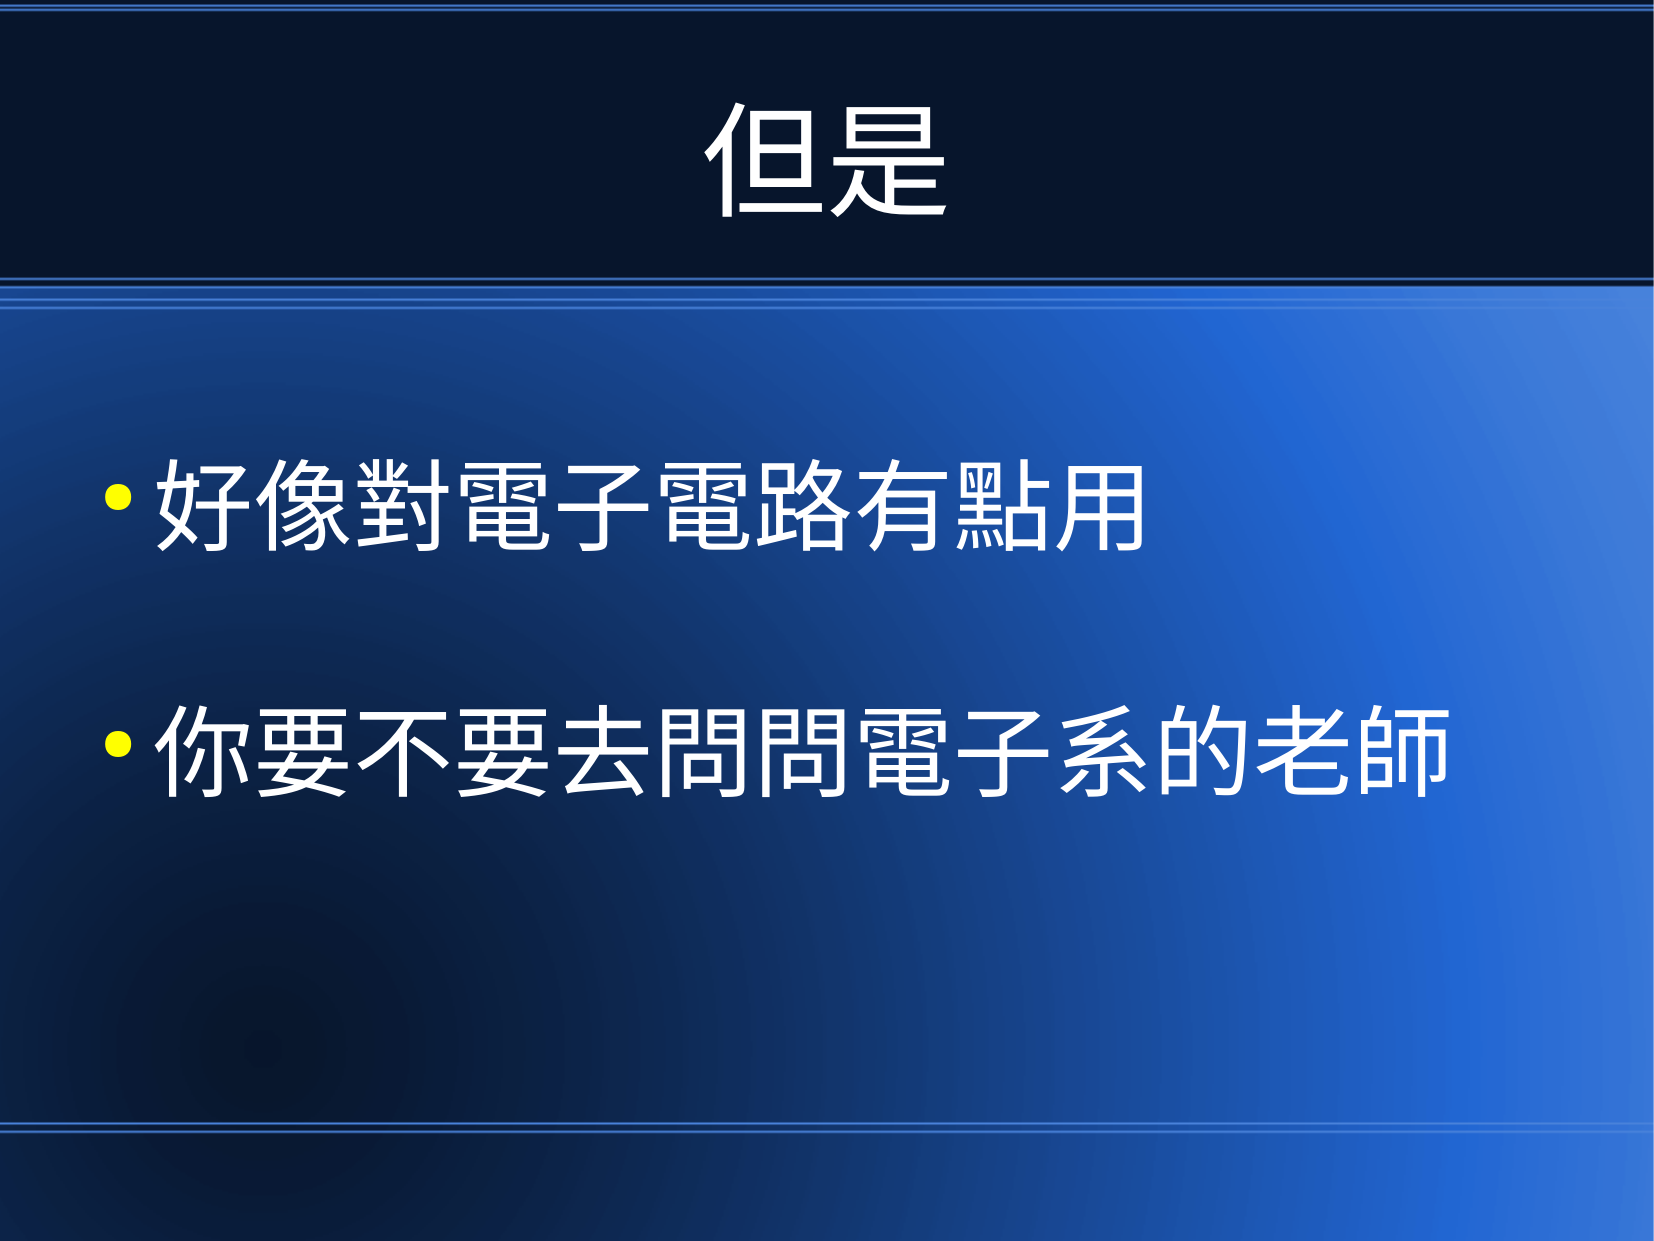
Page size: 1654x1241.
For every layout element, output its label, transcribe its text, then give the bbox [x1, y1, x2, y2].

title 但是 [82, 49, 1571, 257]
picture [0, 0, 1654, 1241]
list 好像對電子電路有點用 你要不要去問問電子系的老師 [82, 355, 1571, 1241]
